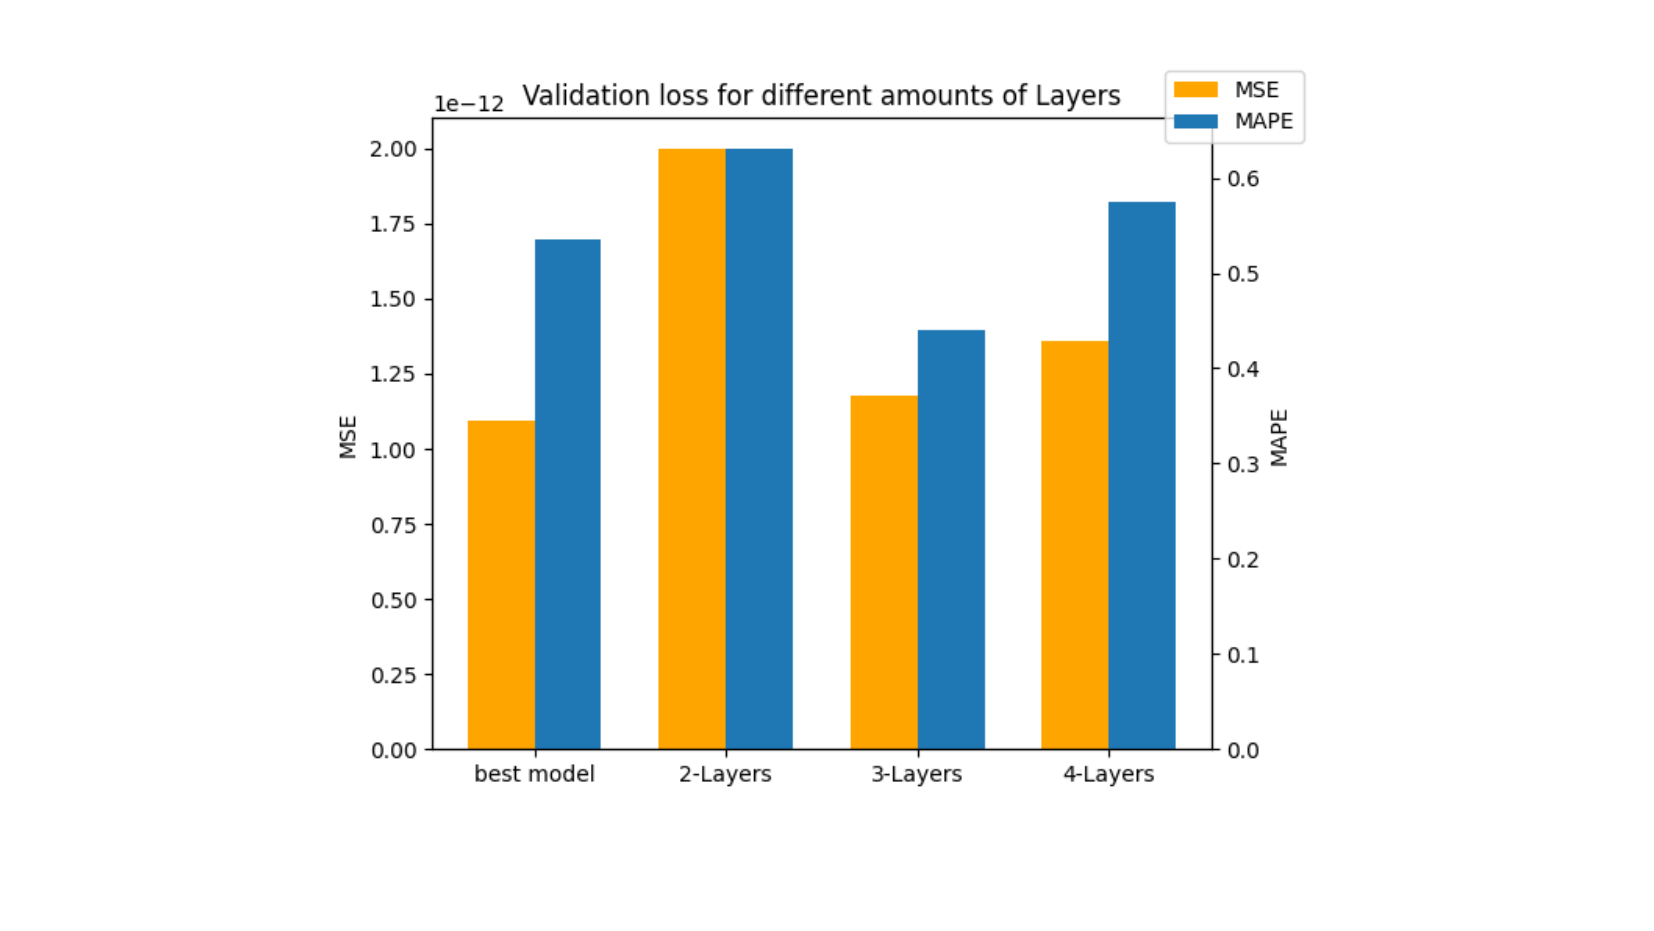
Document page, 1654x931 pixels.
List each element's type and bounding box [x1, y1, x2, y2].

picture [315, 60, 1315, 811]
